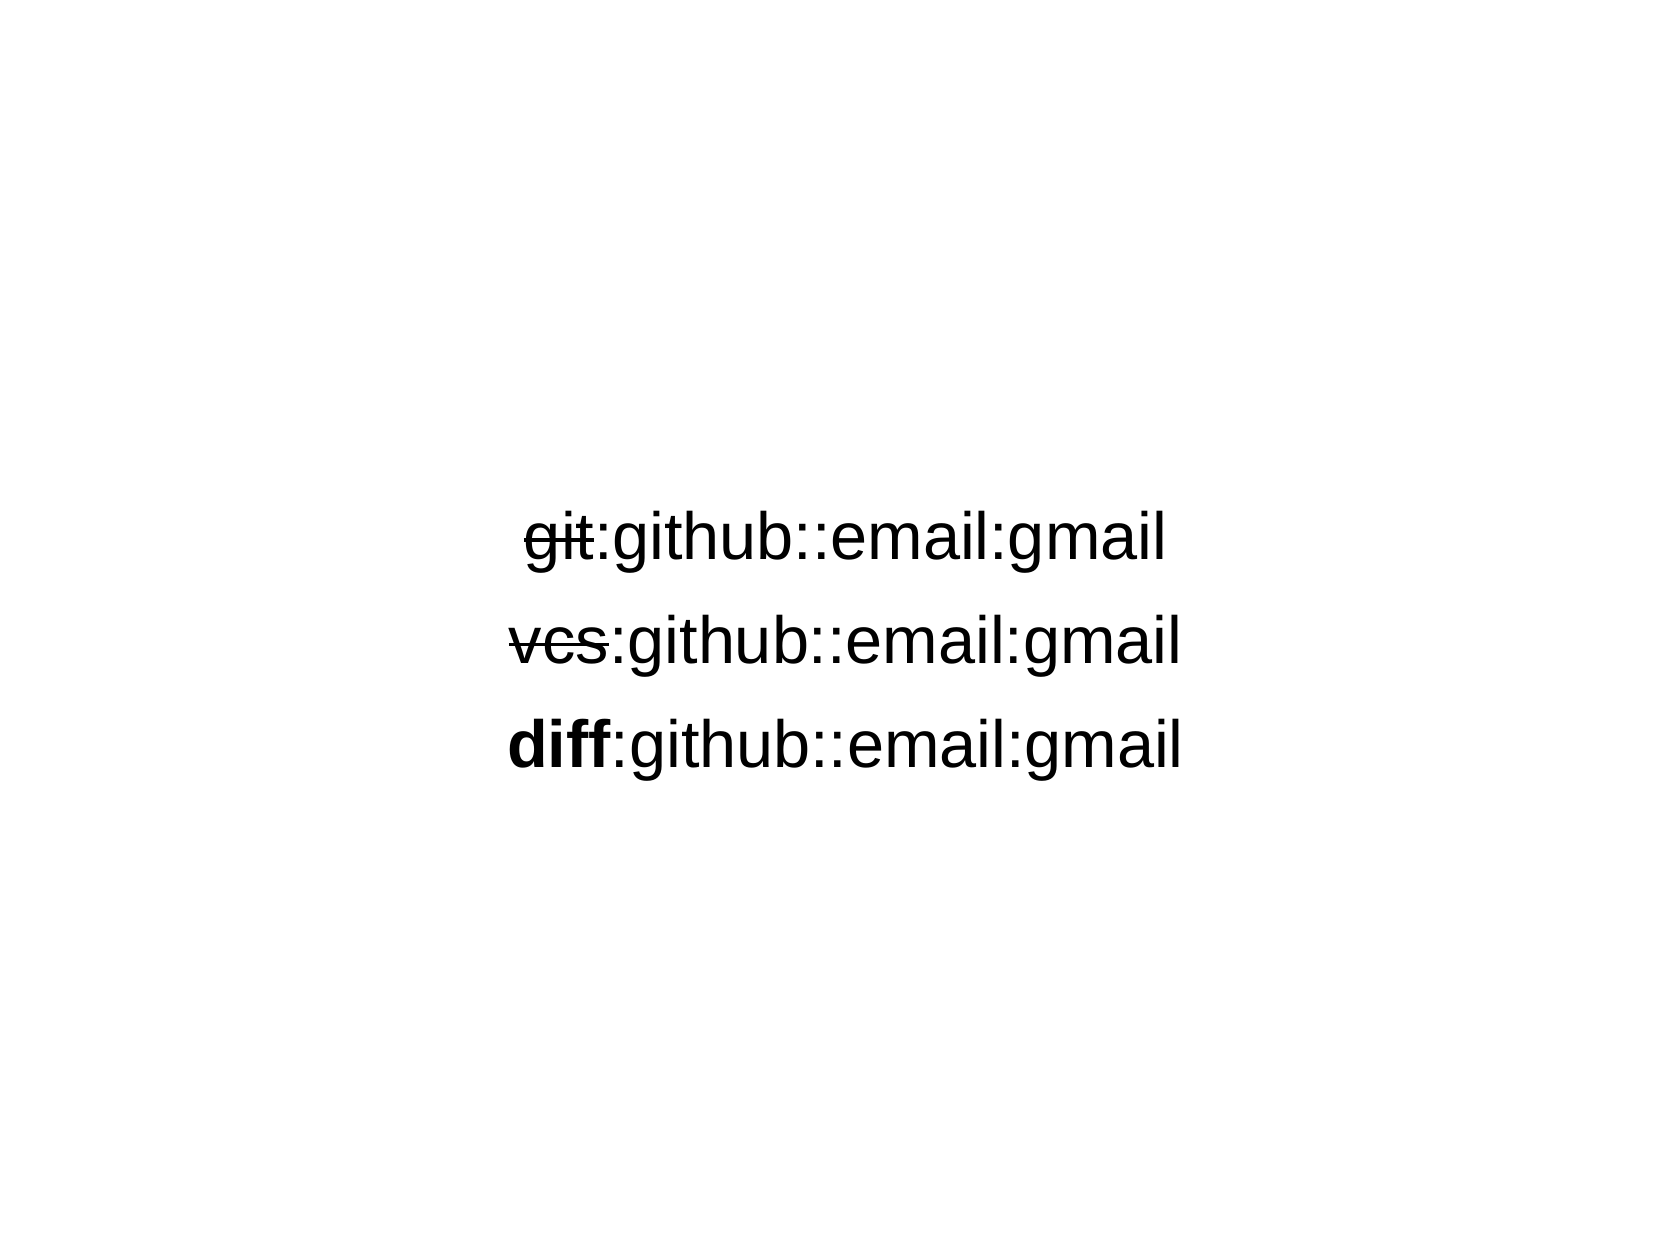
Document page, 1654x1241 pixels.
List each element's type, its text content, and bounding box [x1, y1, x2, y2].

list git:github::email:gmail vcs:github::email:gmail diff:github::email:gmail [82, 290, 1538, 1010]
